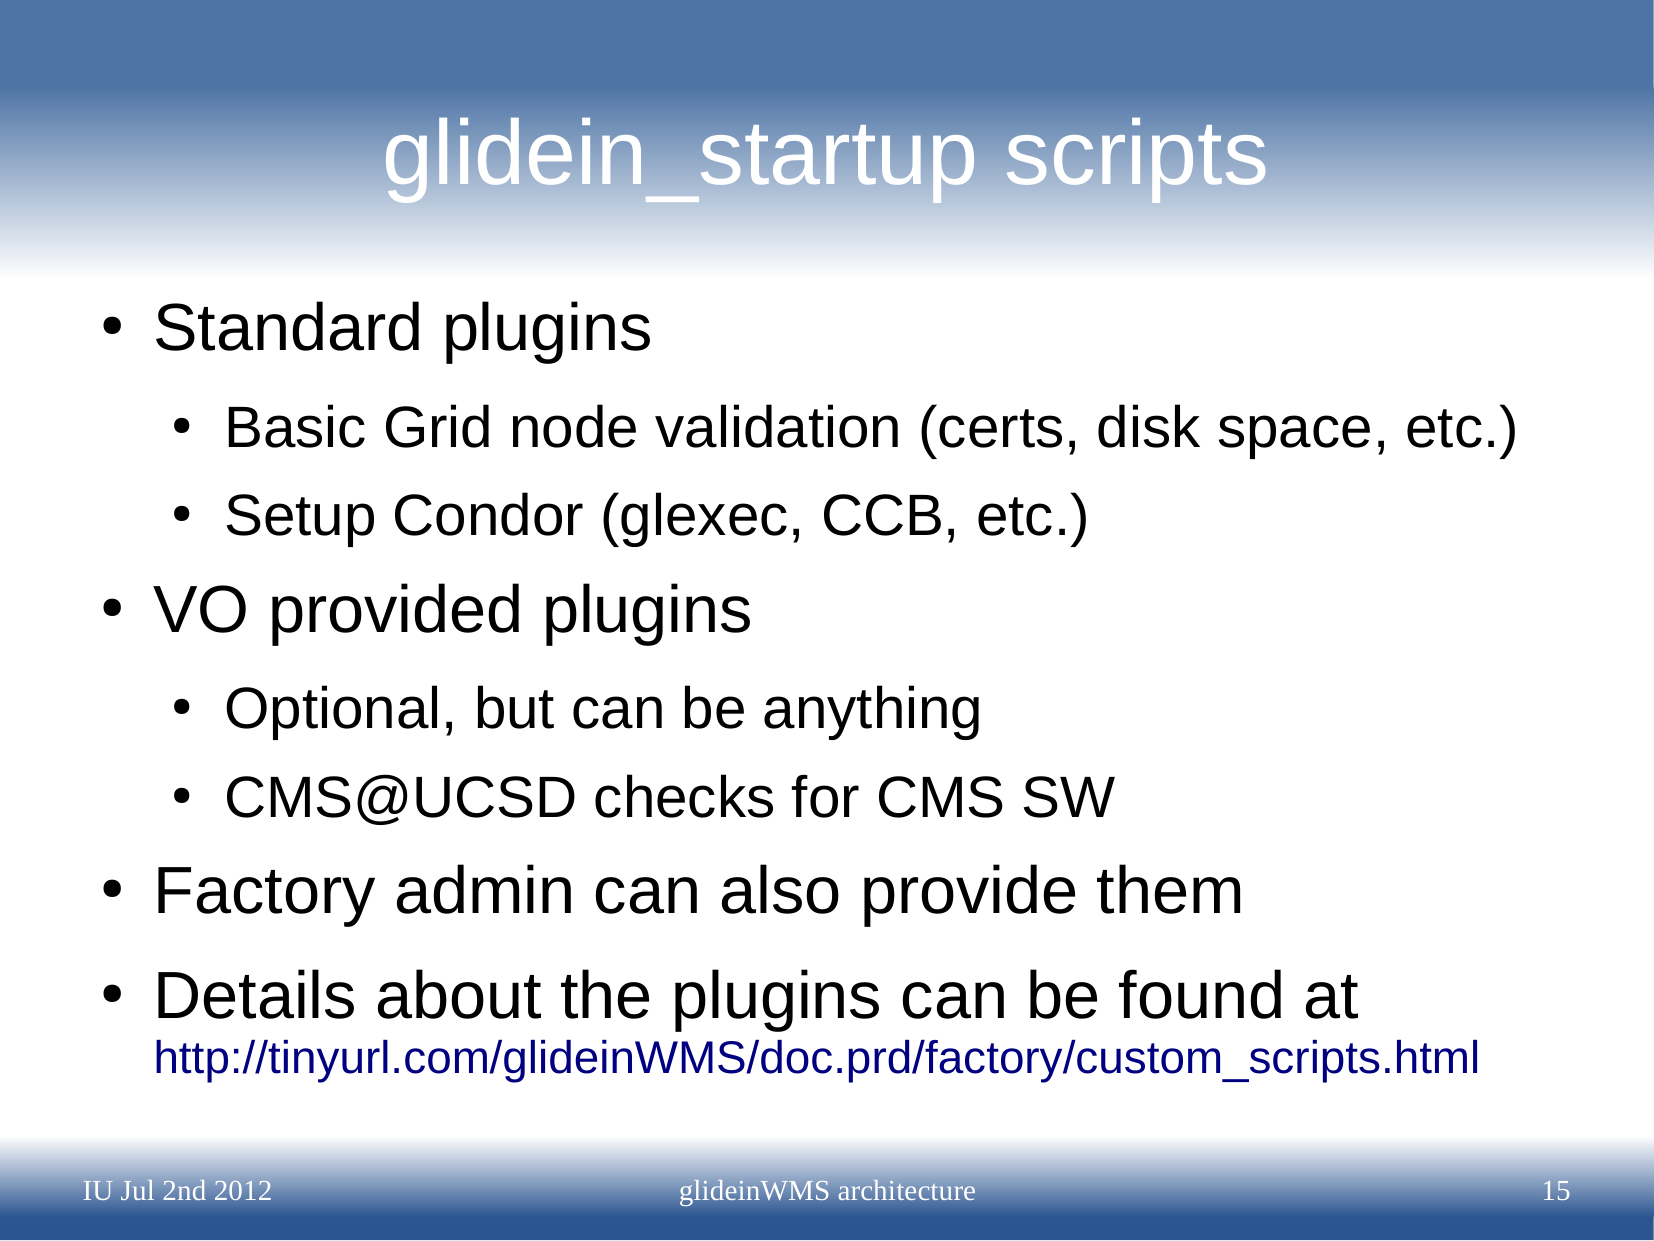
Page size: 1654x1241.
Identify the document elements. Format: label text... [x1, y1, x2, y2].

list Standard plugins Basic Grid node validation (certs, disk space, etc.) Setup Condor (glexec, CCB, etc.) VO provided plugins Optional, but can be anything CMS@UCSD checks for CMS SW Factory admin can also provide them Details about the plugins can be found at http://tinyurl.com/glideinWMS/doc.prd/factory/custom_scripts.html [82, 290, 1571, 1136]
title glidein_startup scripts [82, 56, 1571, 250]
